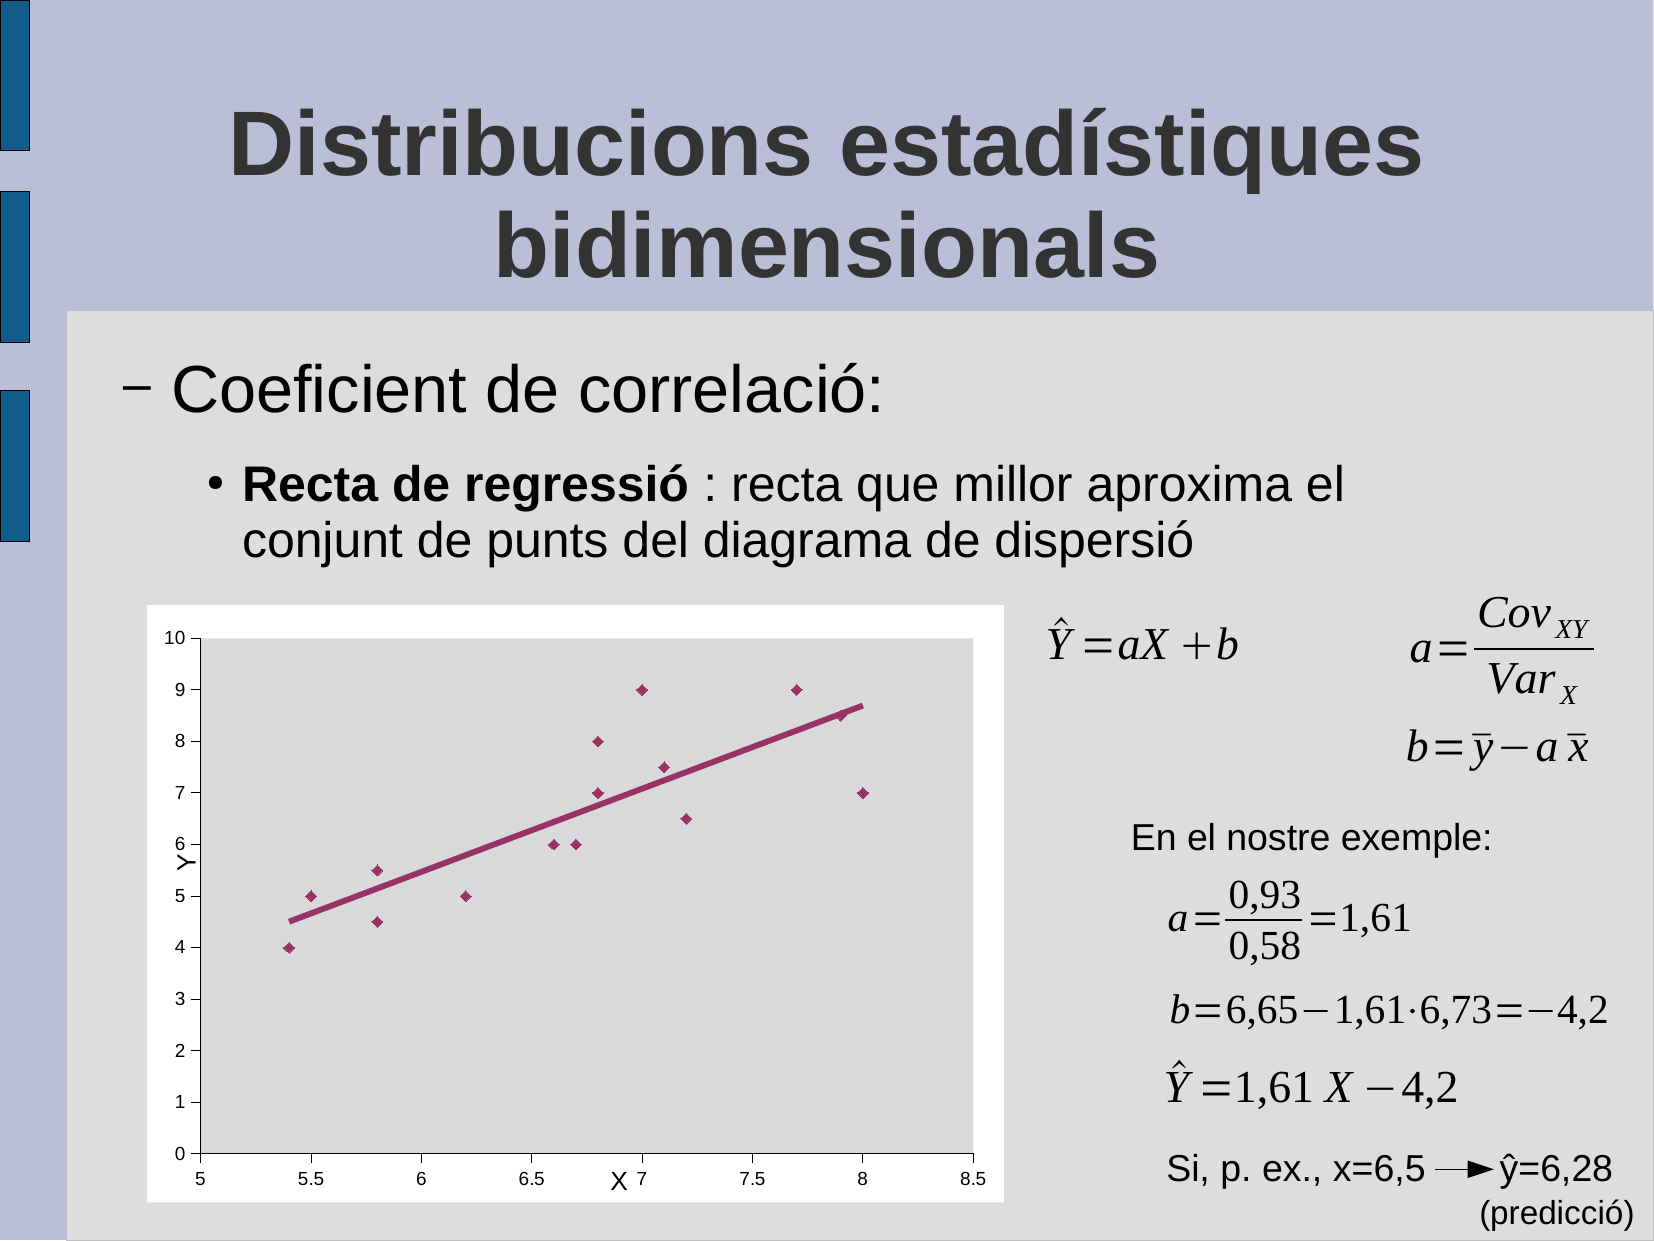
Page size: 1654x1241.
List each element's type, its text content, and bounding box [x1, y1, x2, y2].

chart [1159, 870, 1419, 970]
chart [1163, 986, 1616, 1033]
chart [1399, 720, 1595, 772]
text_box Si, p. ex., x=6,5 ŷ=6,28 [1151, 1139, 1654, 1197]
chart [1157, 1057, 1464, 1114]
chart [1039, 614, 1245, 670]
text_box En el nostre exemple: [1116, 809, 1560, 866]
text_box Coeficient de correlació: Recta de regressió : recta que millor aproxima el conjunt de punts del diagrama de dispersió [29, 352, 1471, 570]
text_box (predicció) [1464, 1187, 1654, 1240]
title Distribucions estadístiques bidimensionals [121, 91, 1534, 299]
chart [147, 605, 1004, 1205]
chart [1401, 587, 1603, 711]
